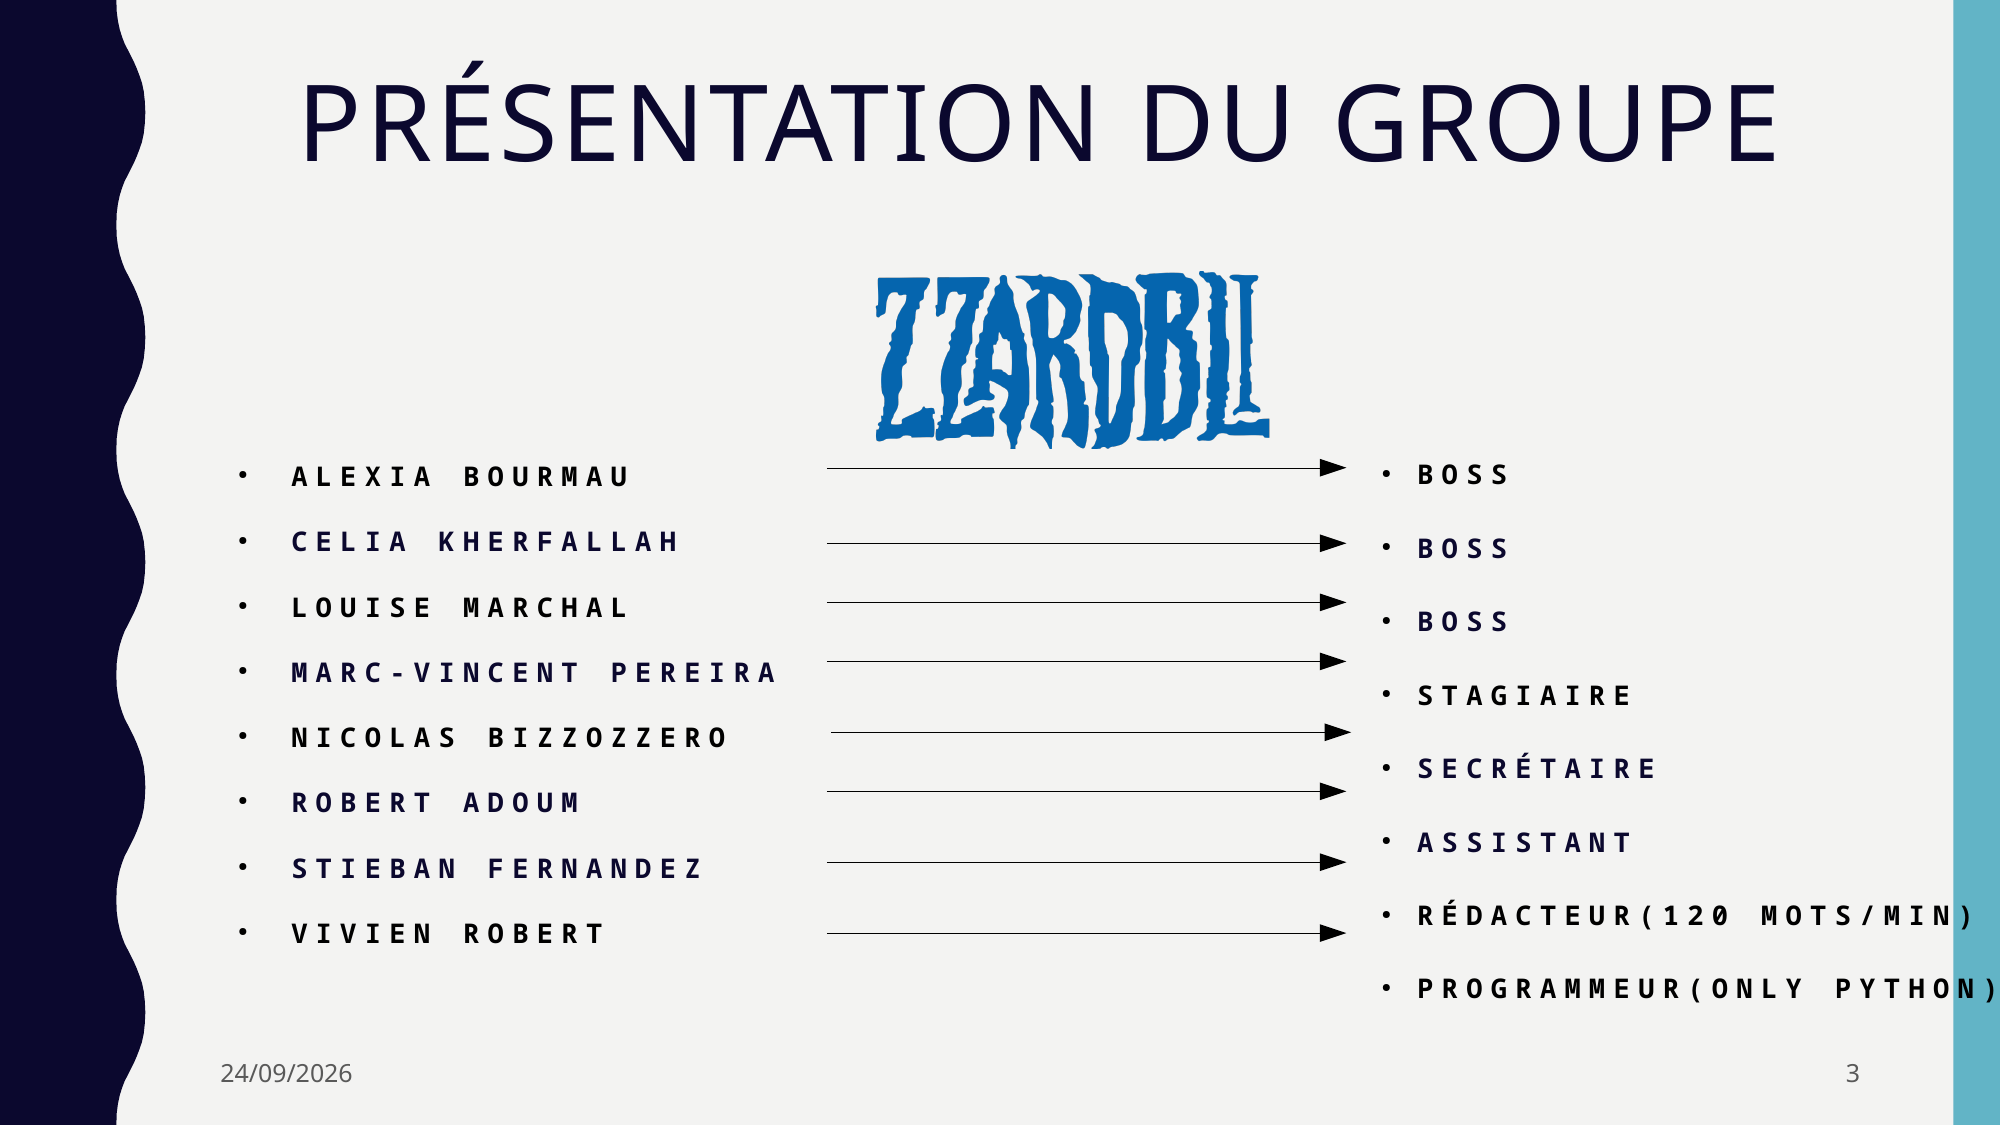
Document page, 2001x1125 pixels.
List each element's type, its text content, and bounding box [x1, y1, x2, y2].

text_box BOSS BOSS BOSS Stagiaire Secrétaire Assistant Rédacteur(120 mots/min) Programmeur(only python) [1366, 448, 2000, 1022]
slide_number 19/10/2017 [205, 1045, 588, 1103]
picture [874, 271, 1280, 449]
title Présentation du groupe [205, 62, 1875, 308]
list Alexia BOURMAU Celia KHERFALLAH Louise MARCHAL Marc-Vincent PEREIRA Nicolas BIZZOZZERO Robert ADOUM Stieban FERNANDEZ Vivien ROBERT [205, 448, 1430, 1039]
slide_number <number> [1412, 1045, 1875, 1103]
